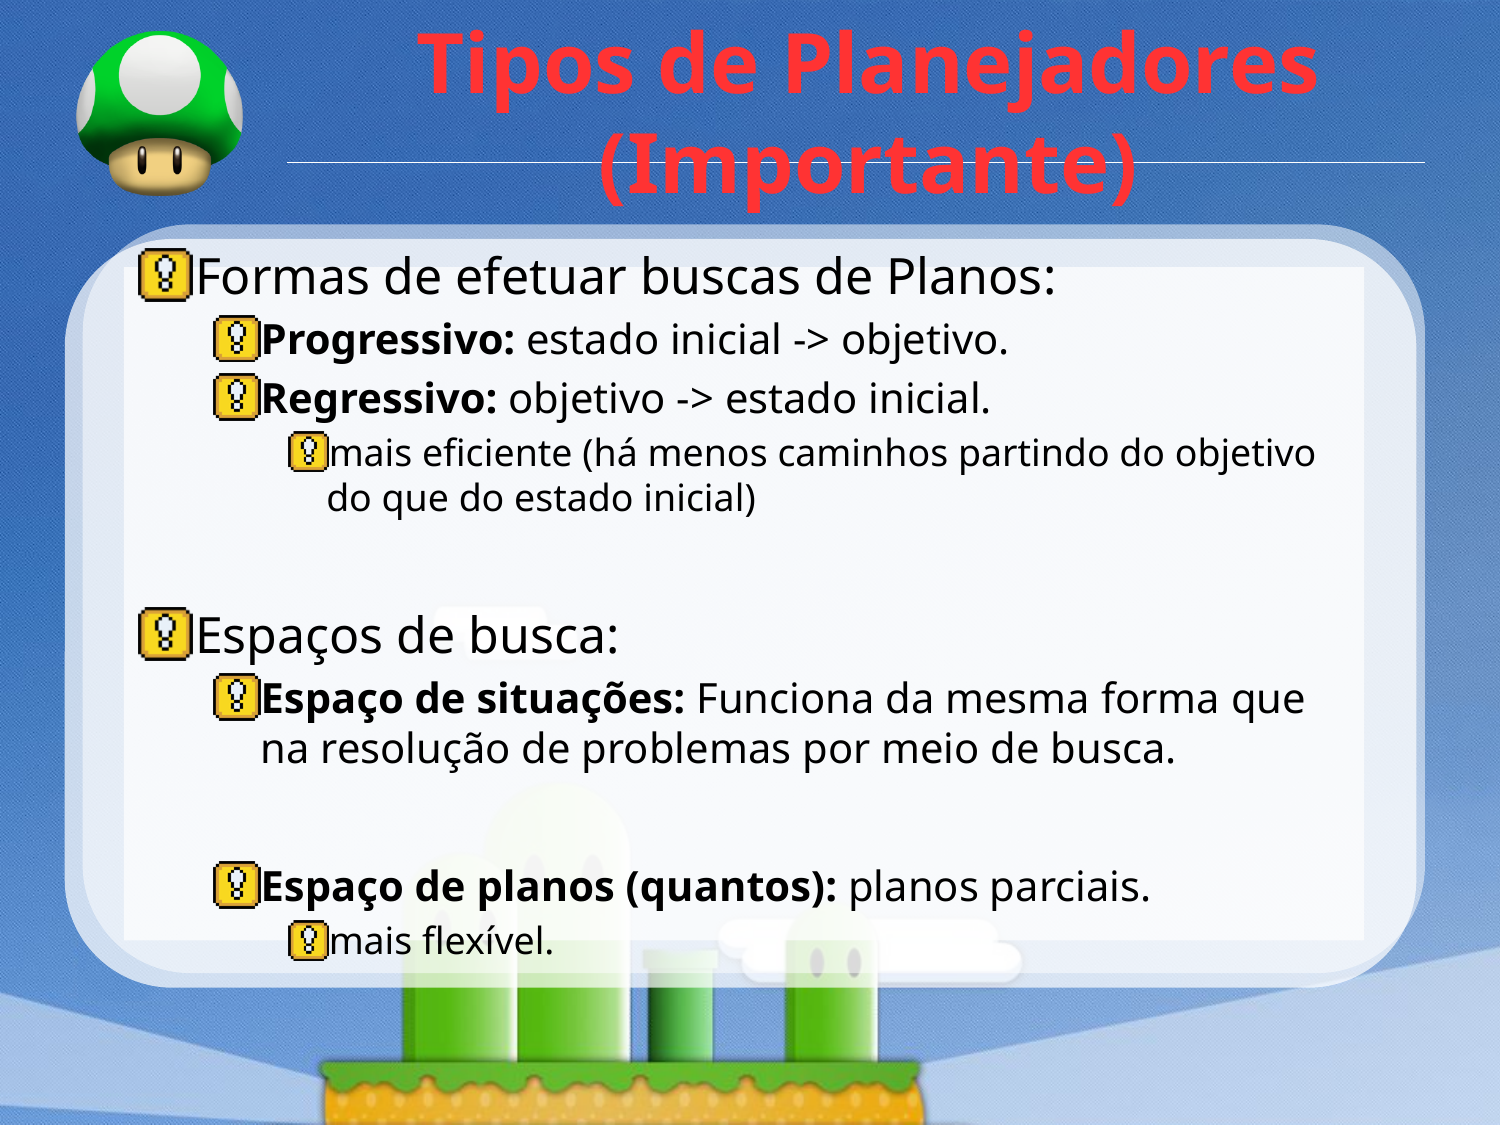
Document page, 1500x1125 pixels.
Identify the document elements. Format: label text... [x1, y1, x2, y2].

title Tipos de Planejadores (Importante) [312, 37, 1425, 183]
picture [0, 0, 1500, 1125]
list Formas de efetuar buscas de Planos: Progressivo: estado inicial -> objetivo. Regressivo: objetivo -> estado inicial. mais eficiente (há menos caminhos partindo do objetivo do que do estado inicial) Espaços de busca: Espaço de situações: Funciona da mesma forma que na resolução de problemas por meio de busca. Espaço de planos (quantos): planos parciais. mais flexível. [123, 267, 1365, 941]
